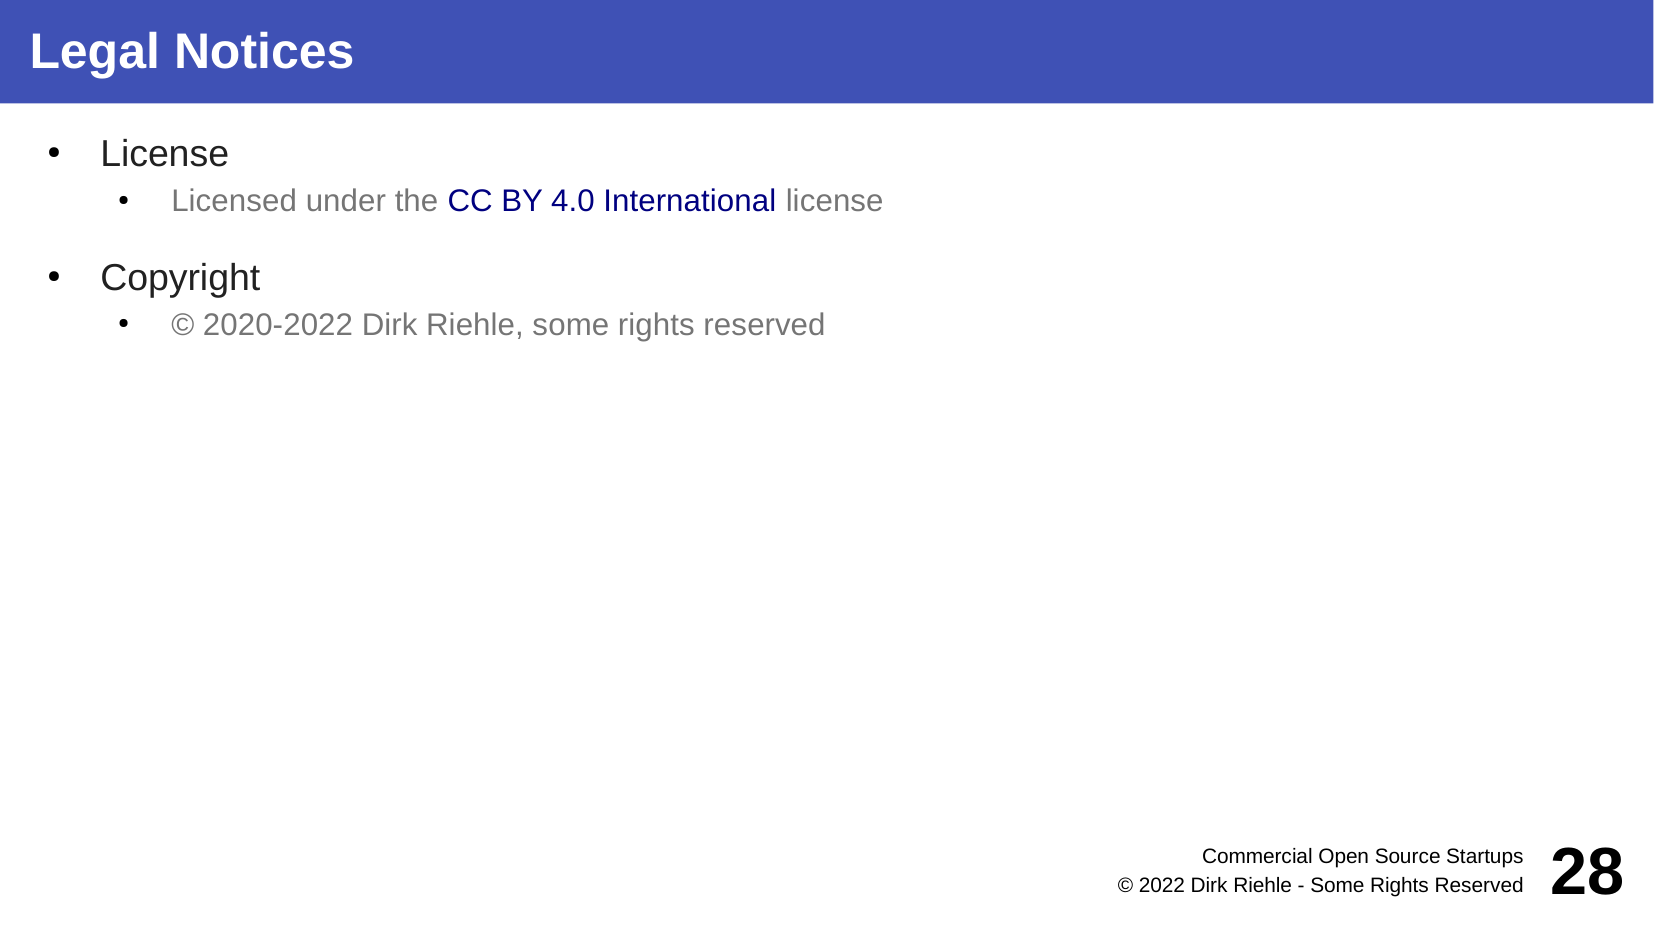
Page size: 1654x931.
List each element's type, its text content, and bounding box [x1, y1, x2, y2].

title Legal Notices [0, 0, 1654, 104]
list License Licensed under the CC BY 4.0 International license Copyright © 2020-2022 Dirk Riehle, some rights reserved [29, 132, 1625, 813]
